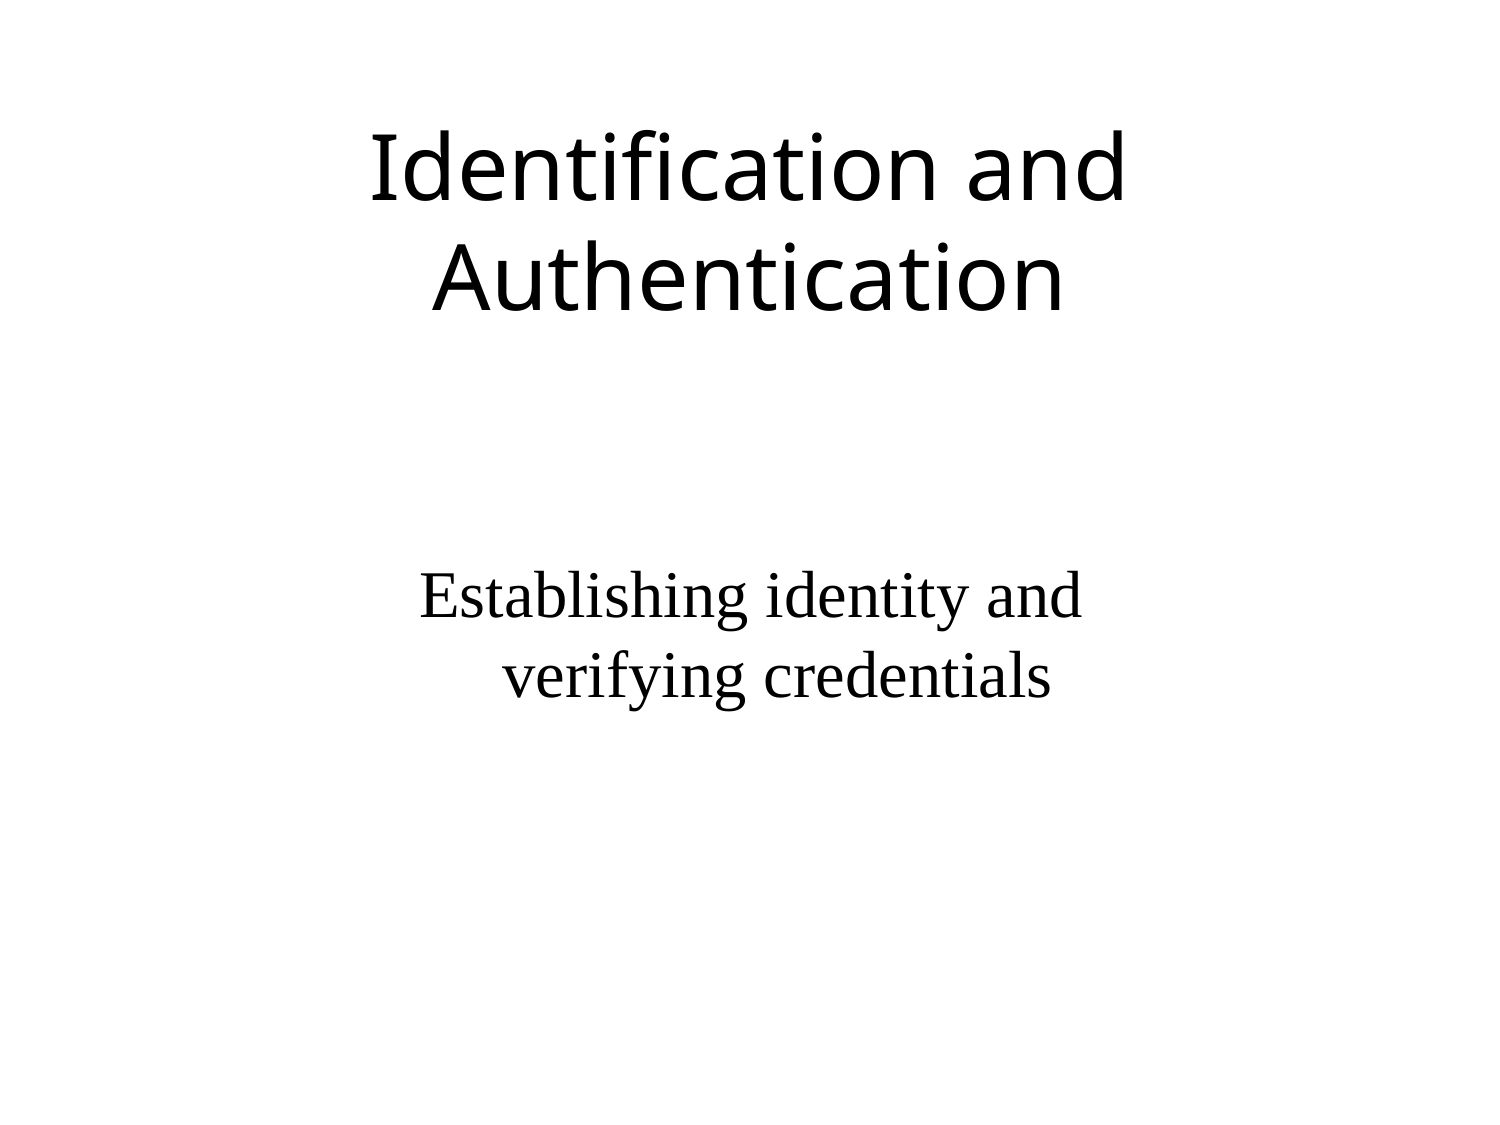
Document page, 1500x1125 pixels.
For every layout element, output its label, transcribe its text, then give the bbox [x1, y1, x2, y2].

title Identification and Authentication [75, 101, 1426, 337]
subtitle Establishing identity and verifying credentials [237, 551, 1263, 712]
